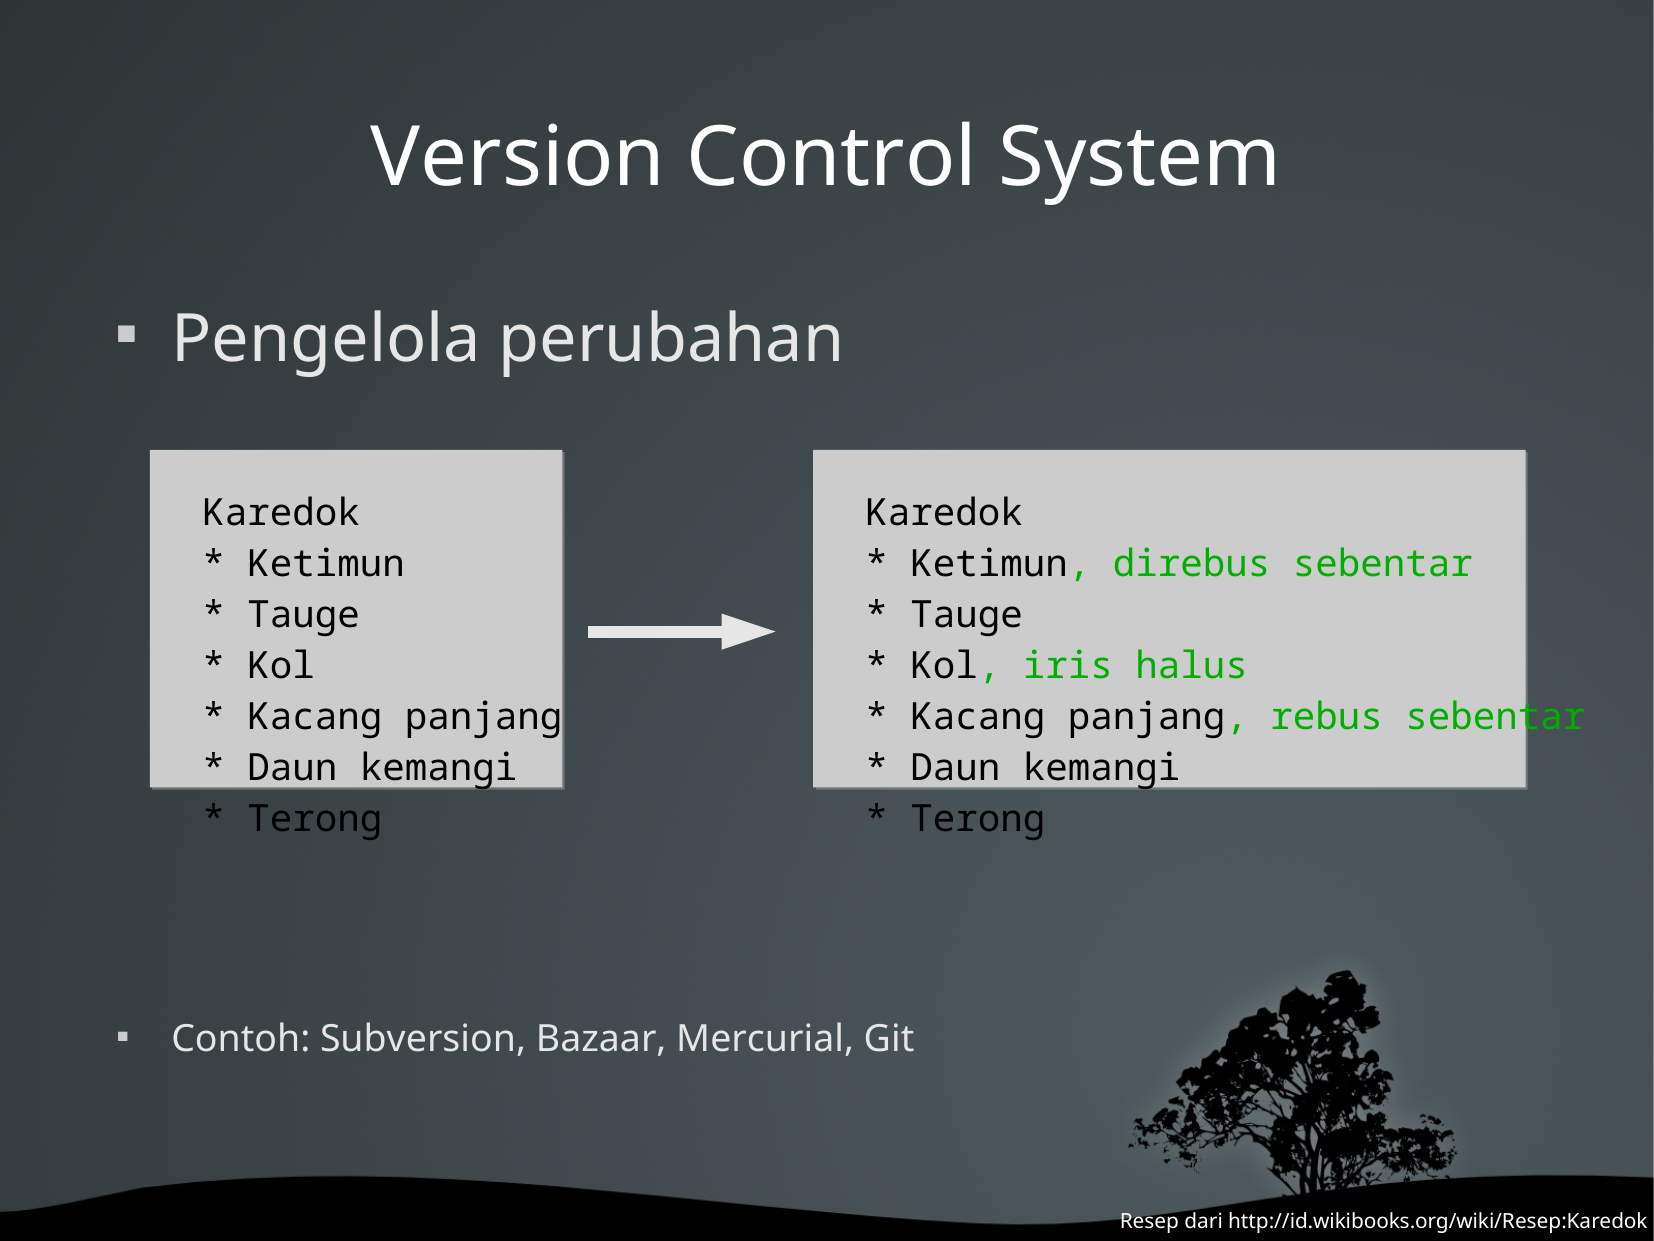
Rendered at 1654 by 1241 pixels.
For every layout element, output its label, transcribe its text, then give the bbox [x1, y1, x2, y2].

text_box Resep dari http://id.wikibooks.org/wiki/Resep:Karedok [1104, 1199, 1654, 1238]
list Pengelola perubahan Contoh: Subversion, Bazaar, Mercurial, Git [82, 290, 1571, 1109]
picture [0, 0, 1654, 1241]
text_box [149, 449, 563, 788]
text_box [813, 449, 1526, 788]
text_box [478, 762, 488, 778]
title Version Control System [82, 49, 1571, 257]
text_box Karedok * Ketimun * Tauge * Kol * Kacang panjang * Daun kemangi * Terong [187, 478, 518, 758]
text_box Karedok * Ketimun, direbus sebentar * Tauge * Kol, iris halus * Kacang panjang, rebus sebentar * Daun kemangi * Terong [850, 478, 1481, 758]
text_box [1141, 762, 1151, 778]
